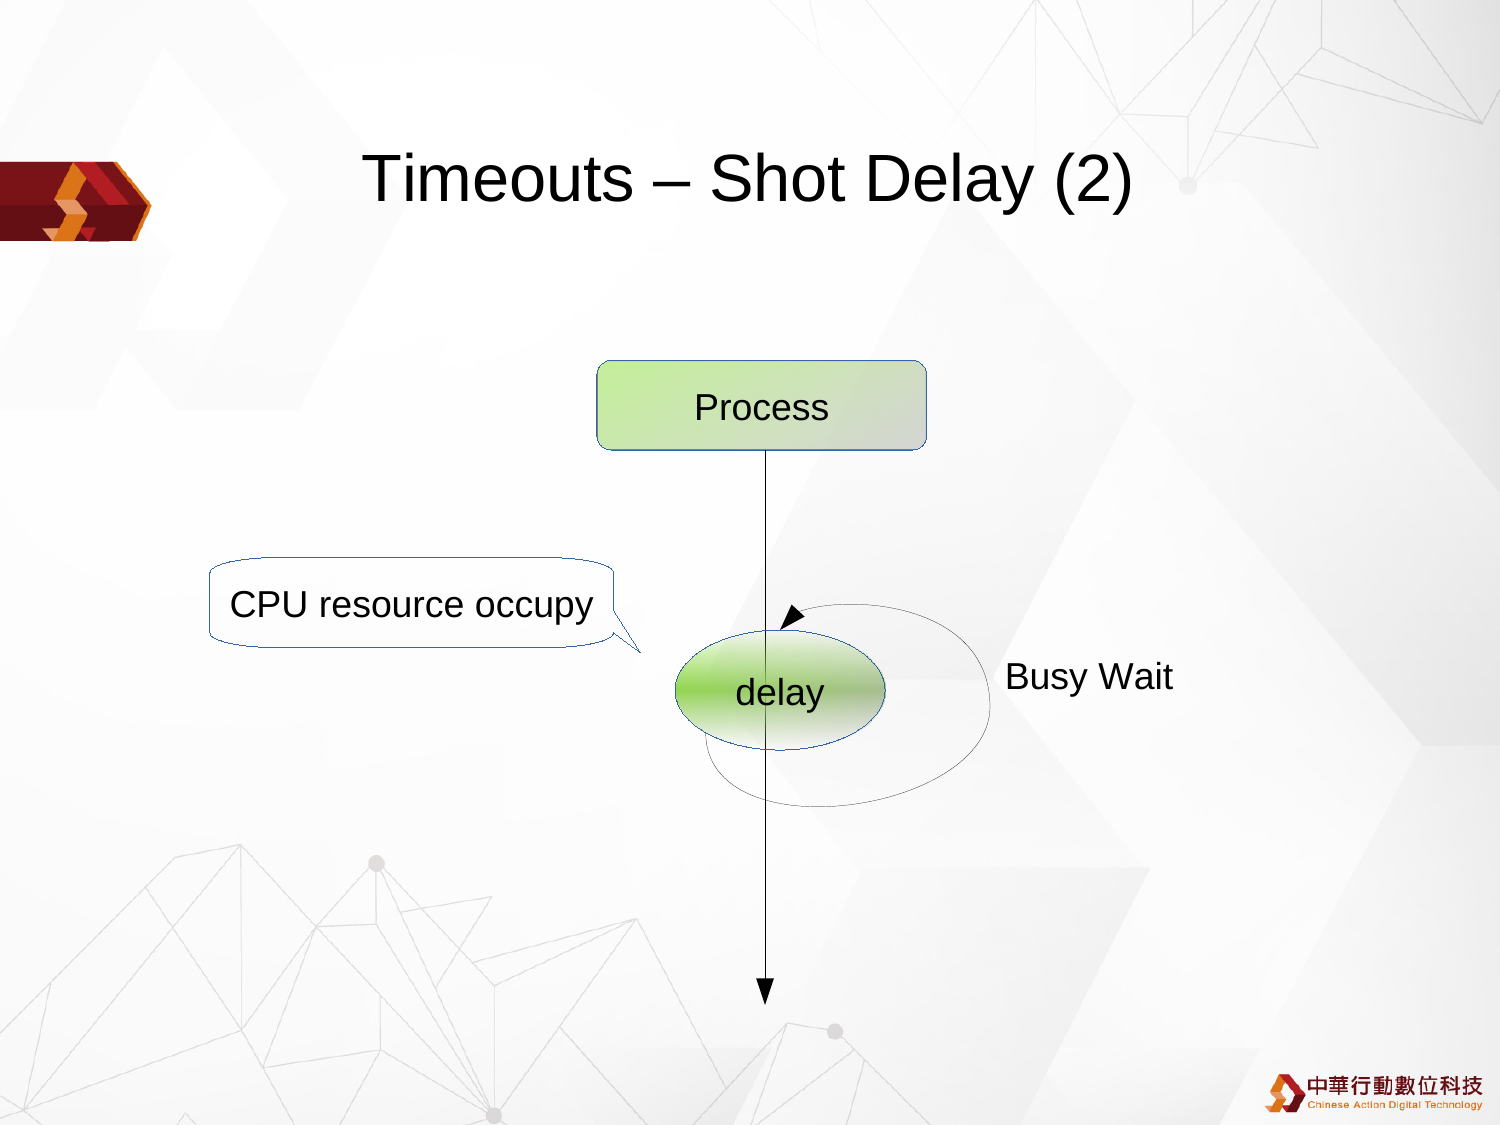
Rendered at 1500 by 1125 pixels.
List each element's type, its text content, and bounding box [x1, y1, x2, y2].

text_box Process [596, 360, 927, 451]
text_box Busy Wait [990, 645, 1231, 721]
text_box delay [675, 630, 886, 751]
text_box CPU resource occupy [209, 557, 641, 653]
picture [0, 0, 1500, 1125]
title Timeouts – Shot Delay (2) [107, 101, 1367, 255]
